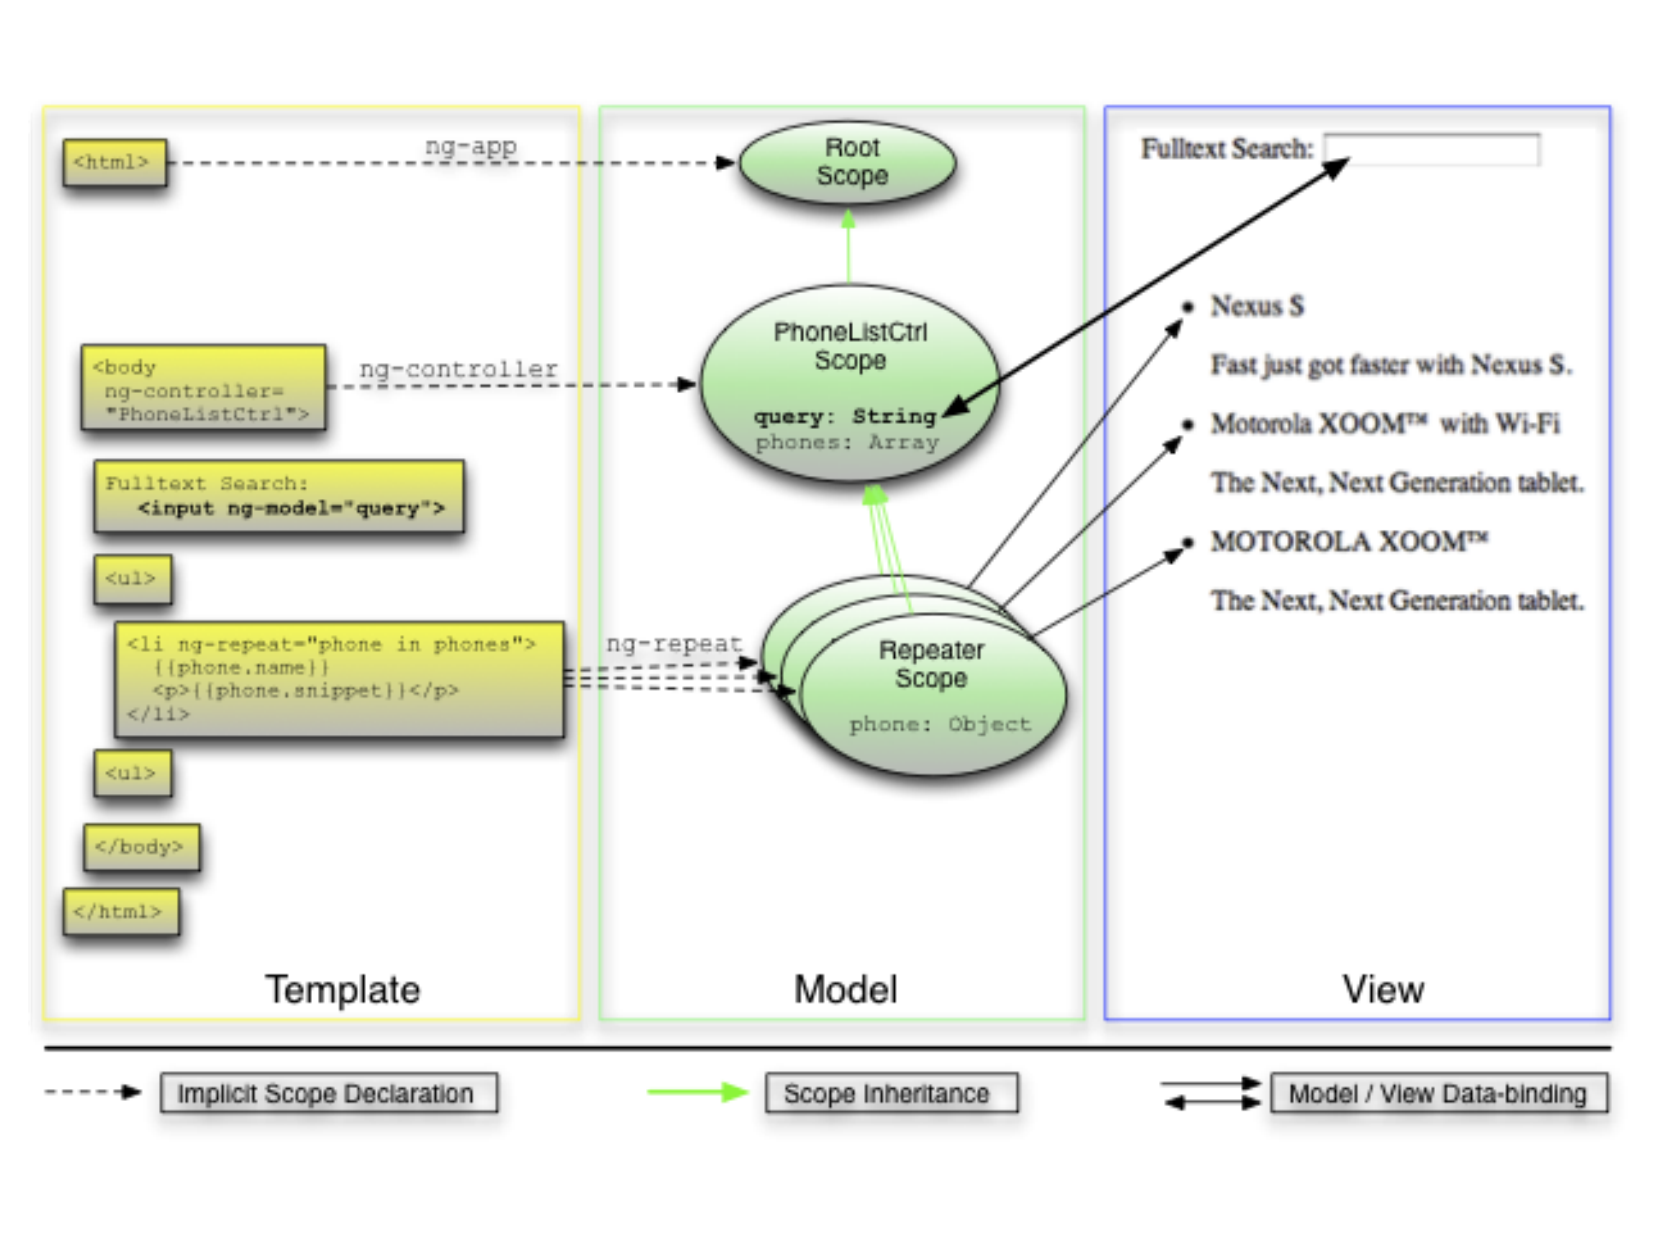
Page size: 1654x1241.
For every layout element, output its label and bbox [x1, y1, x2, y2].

picture [0, 75, 1653, 1166]
